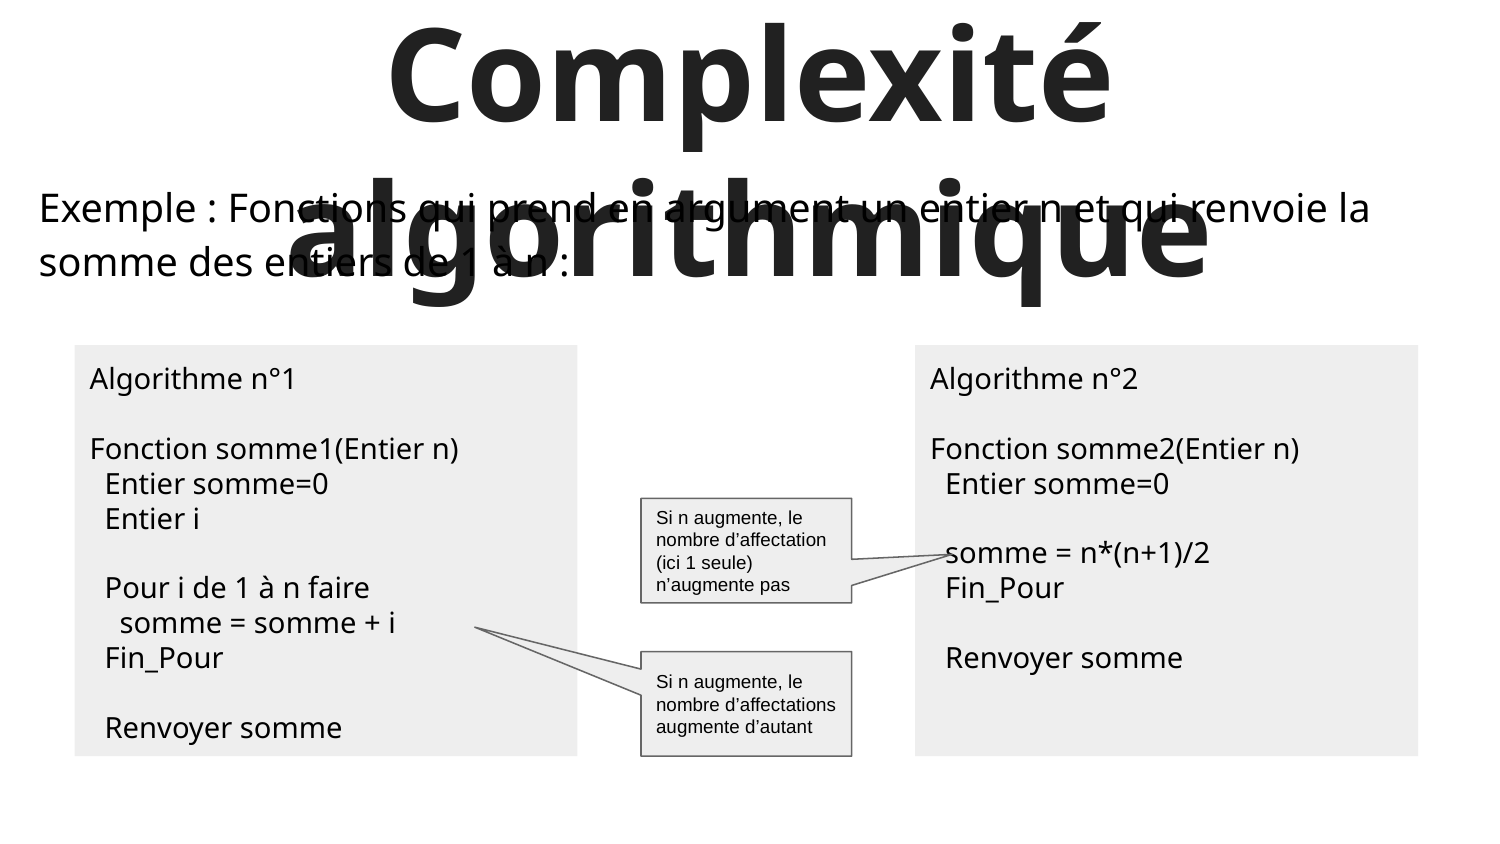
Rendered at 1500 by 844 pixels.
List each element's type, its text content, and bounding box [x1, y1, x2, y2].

text_box Si n augmente, le nombre d’affectations augmente d’autant [474, 627, 852, 757]
list Exemple : Fonctions qui prend en argument un entier n et qui renvoie la somme des entiers de 1 à n : [23, 160, 1469, 286]
title Complexité algorithmique [51, 0, 1449, 120]
text_box Si n augmente, le nombre d’affectation (ici 1 seule) n’augmente pas [640, 498, 953, 603]
list Algorithme n°2 Fonction somme2(Entier n) Entier somme=0 somme = n*(n+1)/2 Fin_Pour Renvoyer somme [915, 345, 1419, 757]
list Algorithme n°1 Fonction somme1(Entier n) Entier somme=0 Entier i Pour i de 1 à n faire somme = somme + i Fin_Pour Renvoyer somme [74, 345, 578, 757]
